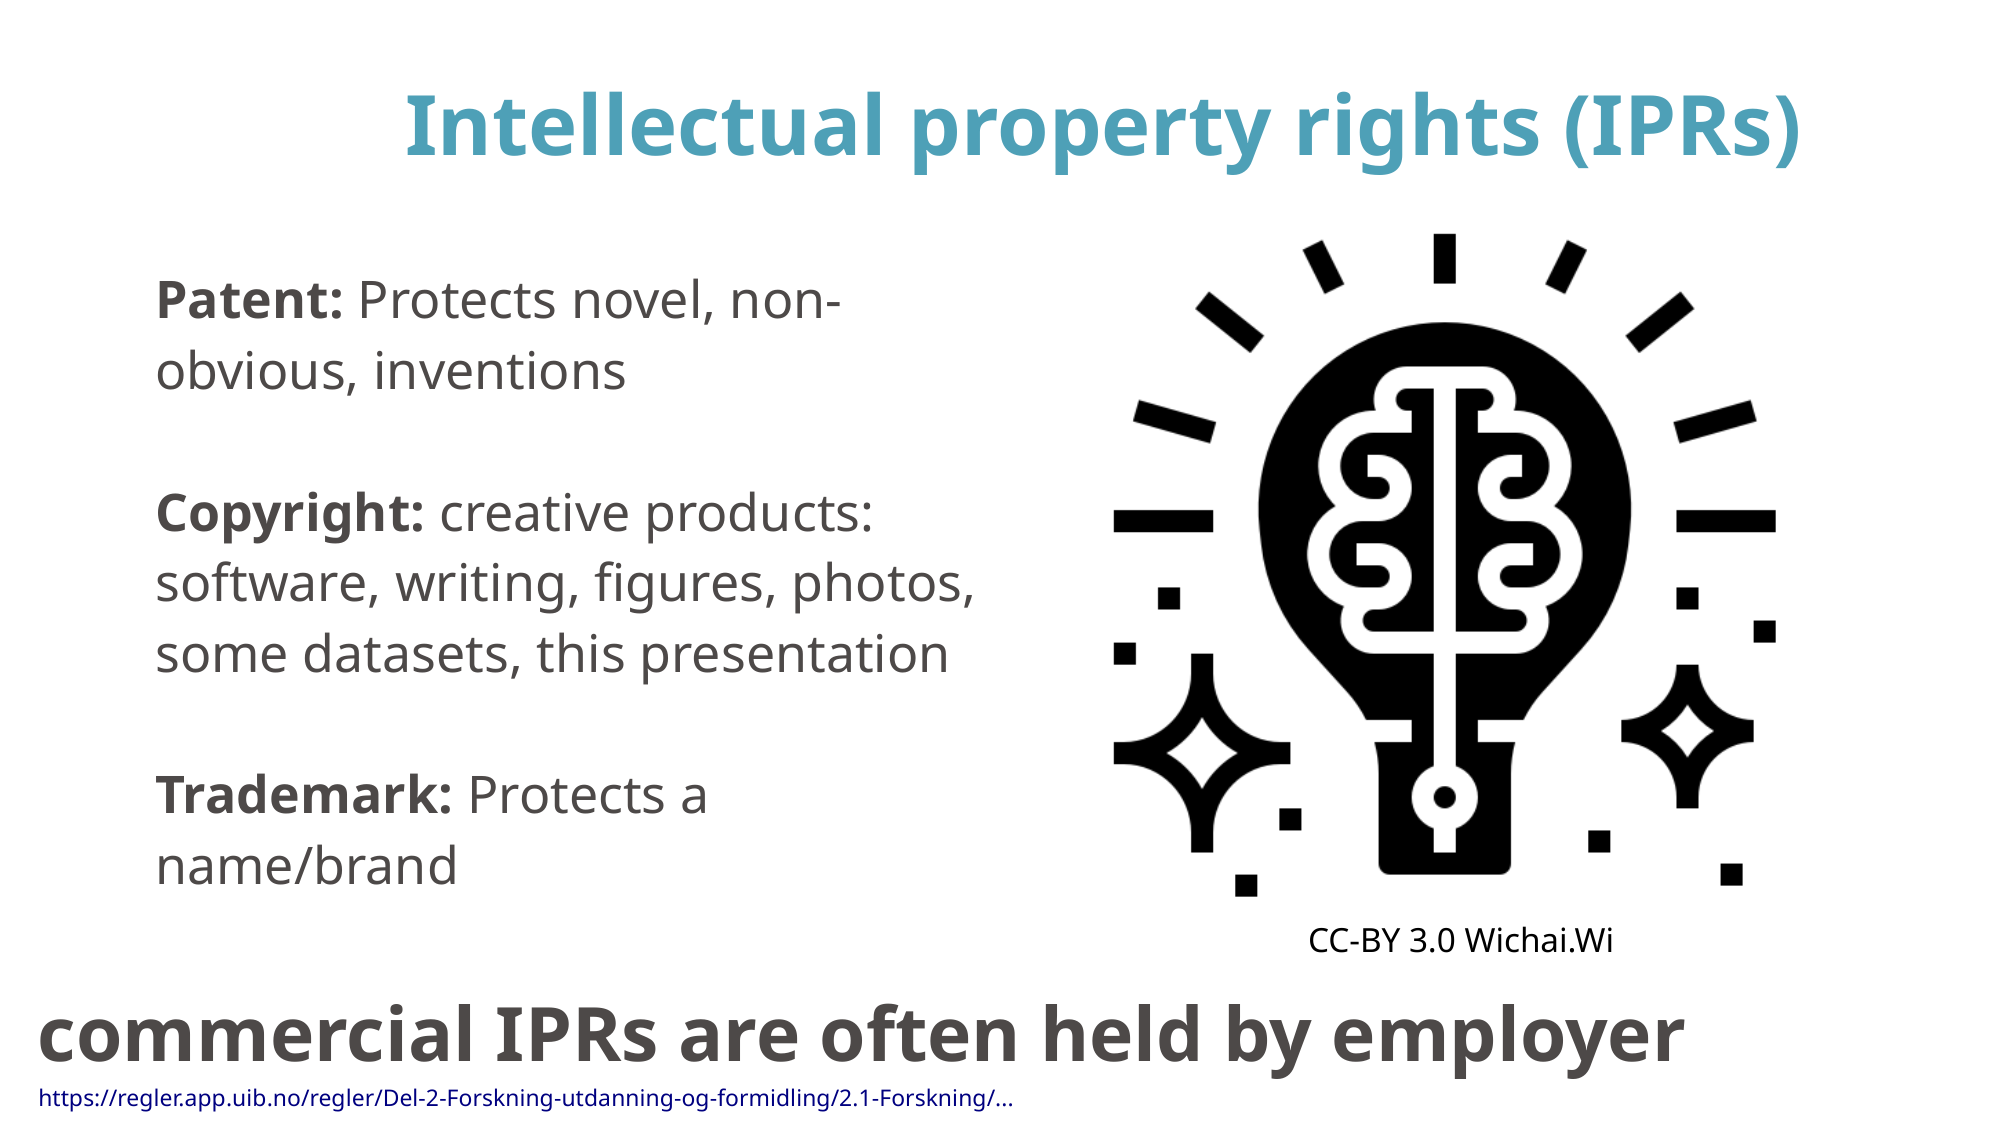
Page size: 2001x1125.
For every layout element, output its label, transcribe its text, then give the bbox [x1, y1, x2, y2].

text_box https://regler.app.uib.no/regler/Del-2-Forskning-utdanning-og-formidling/2.1-Forskning/... [23, 1074, 1922, 1113]
list Patent: Protects novel, non-obvious, inventions Copyright: creative products: software, writing, figures, photos, some datasets, this presentation Trademark: Protects a name/brand [99, 263, 979, 916]
text_box Intellectual property rights (IPRs) [390, 59, 1610, 212]
text_box CC-BY 3.0 Wichai.Wi [1293, 909, 1610, 958]
picture [1092, 212, 1798, 919]
text_box commercial IPRs are often held by employer [23, 974, 2000, 1125]
